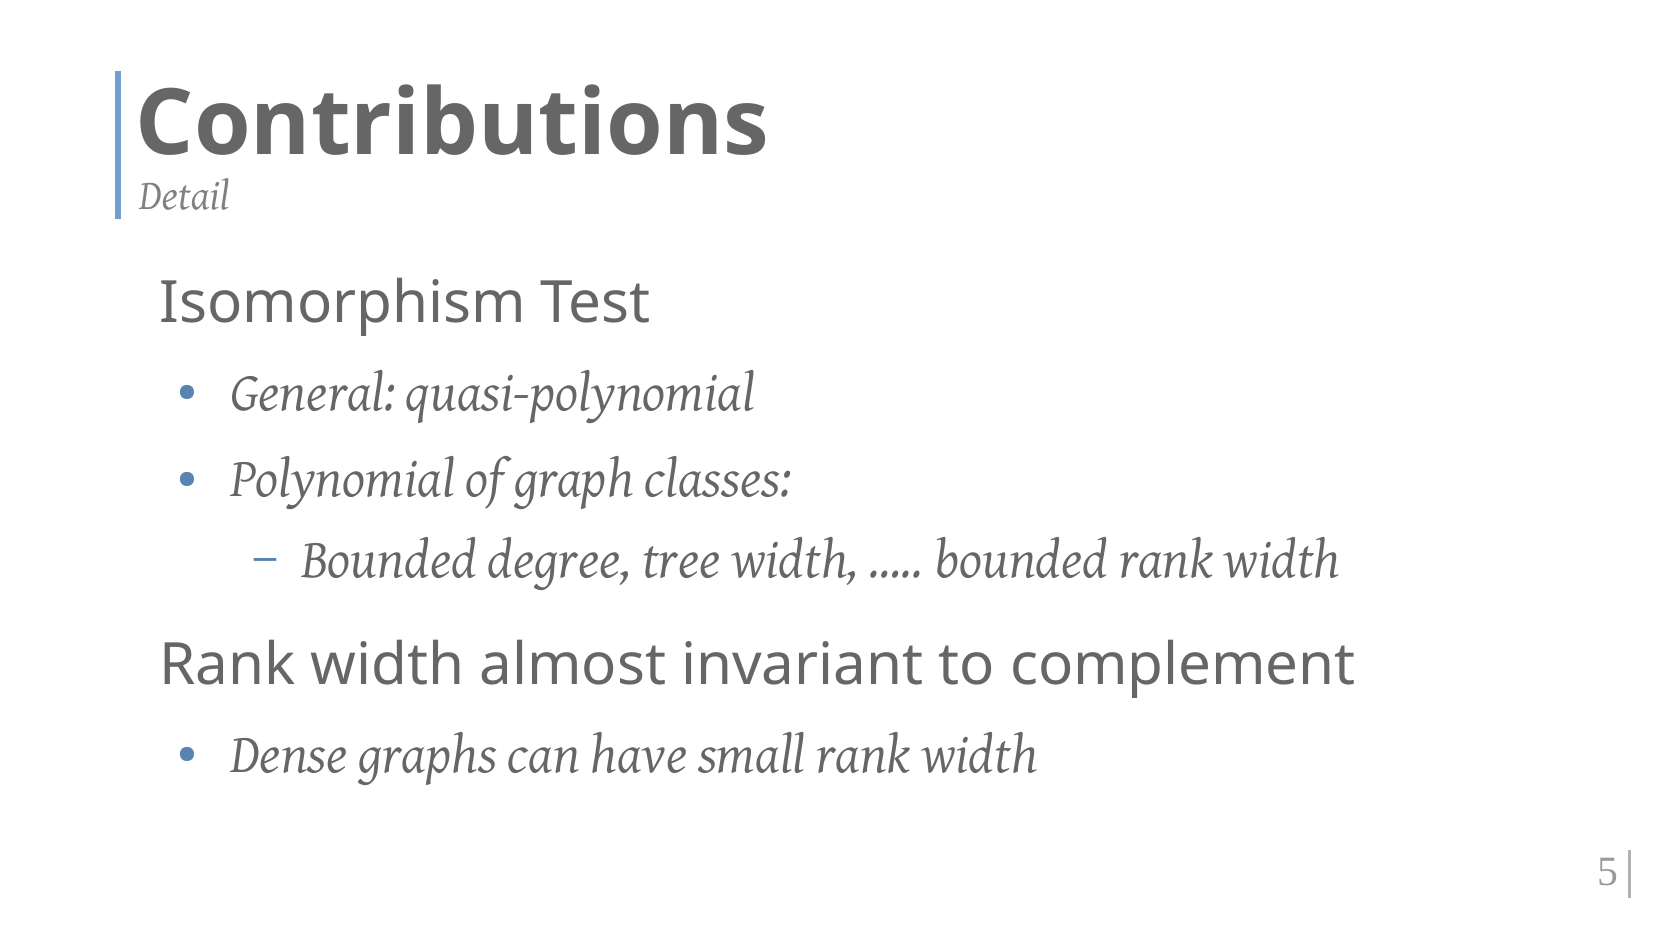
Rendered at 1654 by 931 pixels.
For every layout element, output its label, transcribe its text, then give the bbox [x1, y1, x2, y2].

title Contributions [135, 60, 1601, 178]
list Isomorphism Test General: quasi-polynomial Polynomial of graph classes: Bounded degree, tree width, ….. bounded rank width Rank width almost invariant to complement Dense graphs can have small rank width [88, 259, 1560, 865]
text_box Detail [124, 165, 721, 229]
